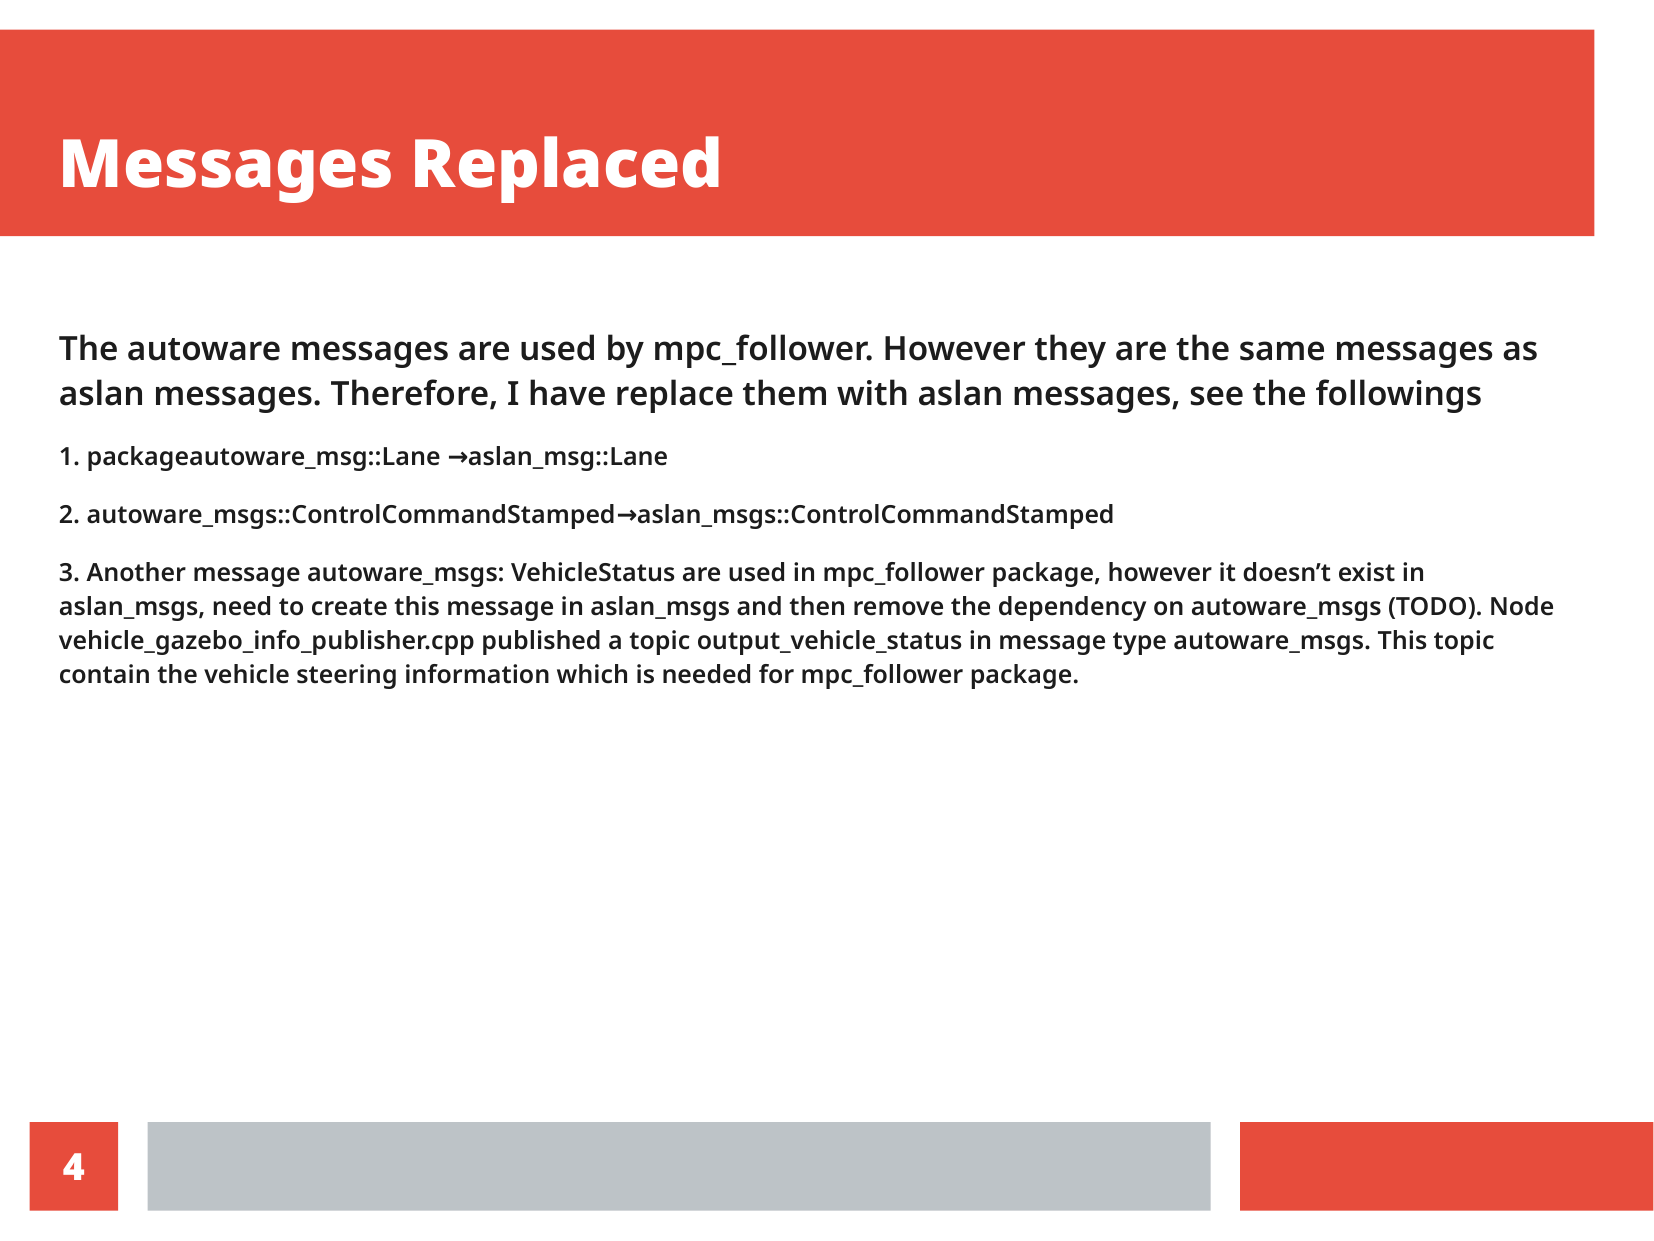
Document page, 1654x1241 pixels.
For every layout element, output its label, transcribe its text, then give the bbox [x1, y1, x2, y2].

title Messages Replaced [59, 59, 1595, 207]
list The autoware messages are used by mpc_follower. However they are the same messages as aslan messages. Therefore, I have replace them with aslan messages, see the followings 1. packageautoware_msg::Lane →aslan_msg::Lane 2. autoware_msgs::ControlCommandStamped→aslan_msgs::ControlCommandStamped 3. Another message autoware_msgs: VehicleStatus are used in mpc_follower package, however it doesn’t exist in aslan_msgs, need to create this message in aslan_msgs and then remove the dependency on autoware_msgs (TODO). Node vehicle_gazebo_info_publisher.cpp published a topic output_vehicle_status in message type autoware_msgs. This topic contain the vehicle steering information which is needed for mpc_follower package. [59, 324, 1565, 1093]
